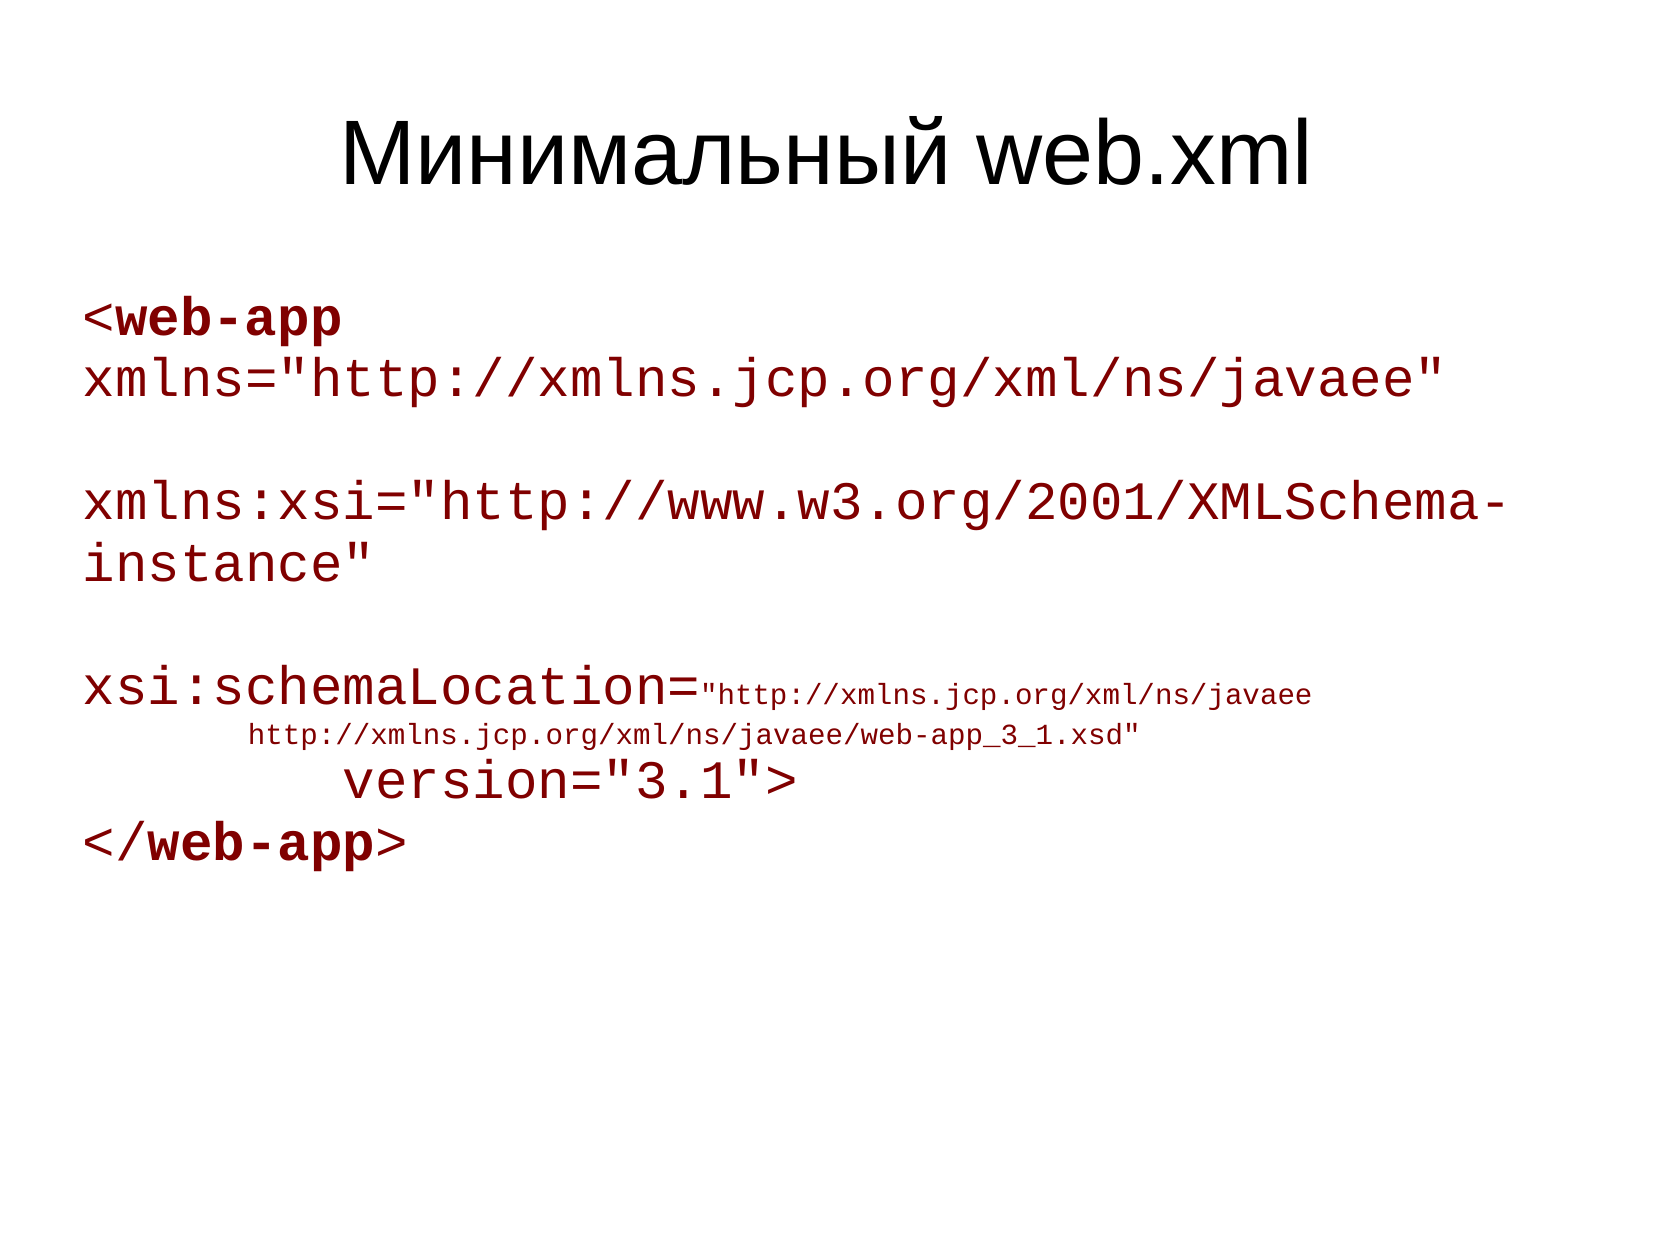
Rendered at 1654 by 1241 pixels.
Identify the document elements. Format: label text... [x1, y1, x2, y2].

title Минимальный web.xml [82, 49, 1571, 257]
list <web-app xmlns="http://xmlns.jcp.org/xml/ns/javaee" xmlns:xsi="http://www.w3.org/2001/XMLSchema-instance" xsi:schemaLocation="http://xmlns.jcp.org/xml/ns/javaee http://xmlns.jcp.org/xml/ns/javaee/web-app_3_1.xsd" version="3.1"> </web-app> [82, 290, 1571, 1010]
